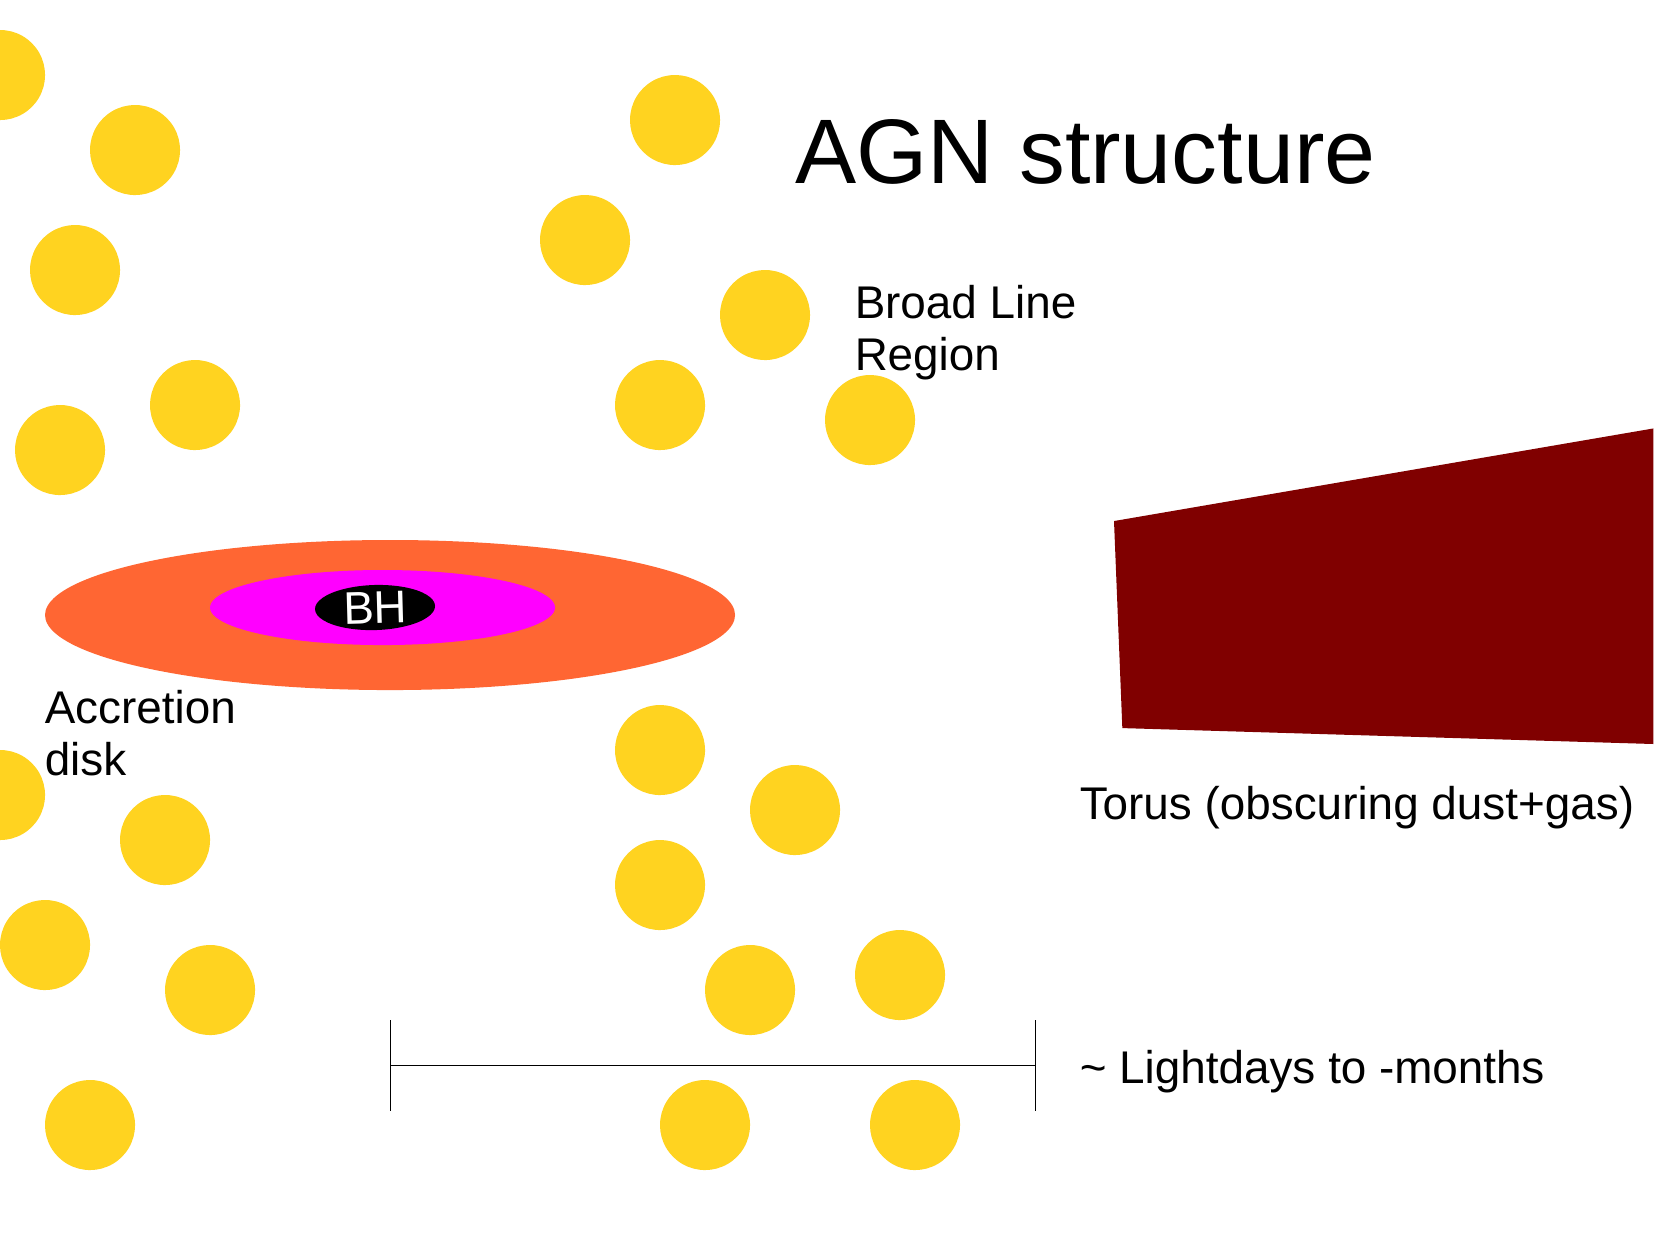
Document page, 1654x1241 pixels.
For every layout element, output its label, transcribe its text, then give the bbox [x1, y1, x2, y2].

text_box [720, 270, 811, 361]
text_box [615, 840, 706, 931]
text_box [870, 1080, 961, 1171]
text_box [45, 1080, 136, 1171]
text_box [750, 765, 841, 856]
text_box [0, 750, 46, 841]
text_box [615, 705, 706, 796]
text_box Accretion disk [30, 675, 256, 793]
text_box Torus (obscuring dust+gas) [1065, 771, 1654, 871]
text_box [90, 105, 181, 196]
text_box [630, 75, 721, 166]
text_box [120, 795, 211, 886]
text_box [825, 386, 916, 466]
title AGN structure [341, 47, 1654, 256]
text_box [0, 900, 91, 991]
text_box [150, 360, 241, 451]
text_box [615, 360, 706, 451]
text_box ~ Lightdays to -months [1065, 1035, 1560, 1102]
text_box [855, 930, 946, 1021]
text_box [15, 405, 106, 496]
text_box Broad Line Region [840, 270, 1096, 388]
text_box [30, 225, 121, 316]
text_box [165, 945, 256, 1036]
text_box [45, 540, 736, 691]
text_box [0, 30, 46, 121]
text_box [540, 195, 631, 286]
text_box [1114, 428, 1654, 745]
text_box [660, 1080, 751, 1171]
text_box [705, 945, 796, 1036]
text_box BH [315, 584, 436, 631]
